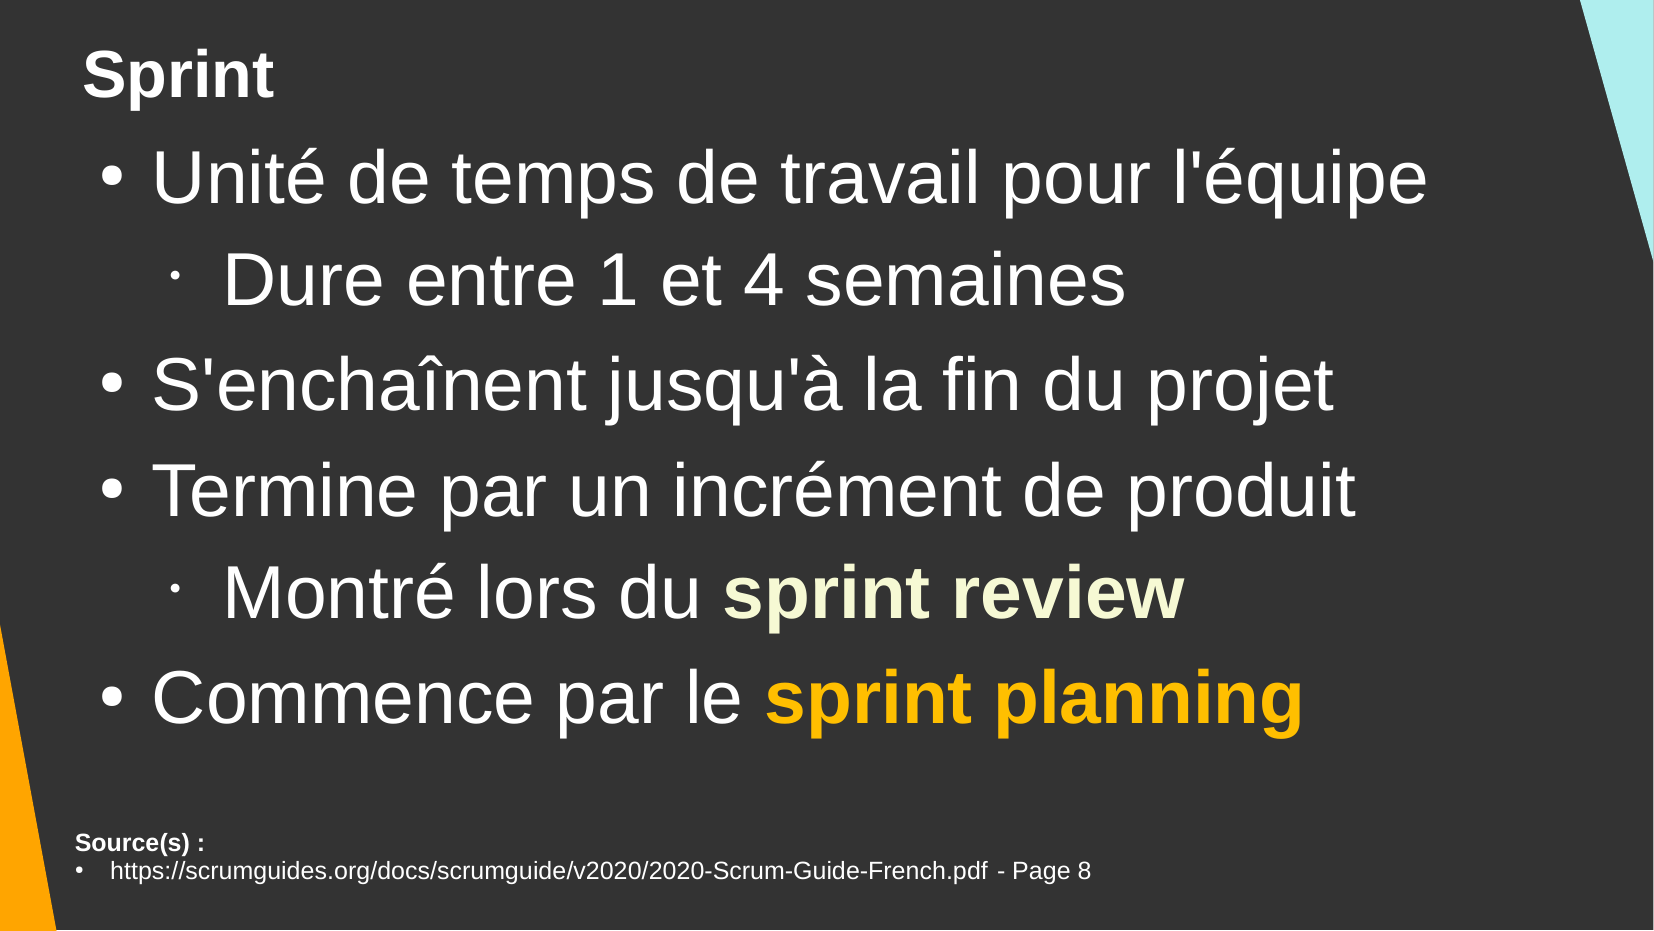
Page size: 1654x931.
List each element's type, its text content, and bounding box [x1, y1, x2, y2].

text_box [1579, 0, 1654, 265]
title Sprint [82, 37, 1571, 122]
list Unité de temps de travail pour l'équipe Dure entre 1 et 4 semaines S'enchaînent jusqu'à la fin du projet Termine par un incrément de produit Montré lors du sprint review Commence par le sprint planning [80, 135, 1620, 777]
text_box Source(s) : https://scrumguides.org/docs/scrumguide/v2020/2020-Scrum-Guide-French.pdf - Page 8 [60, 821, 1546, 921]
text_box [0, 624, 57, 931]
